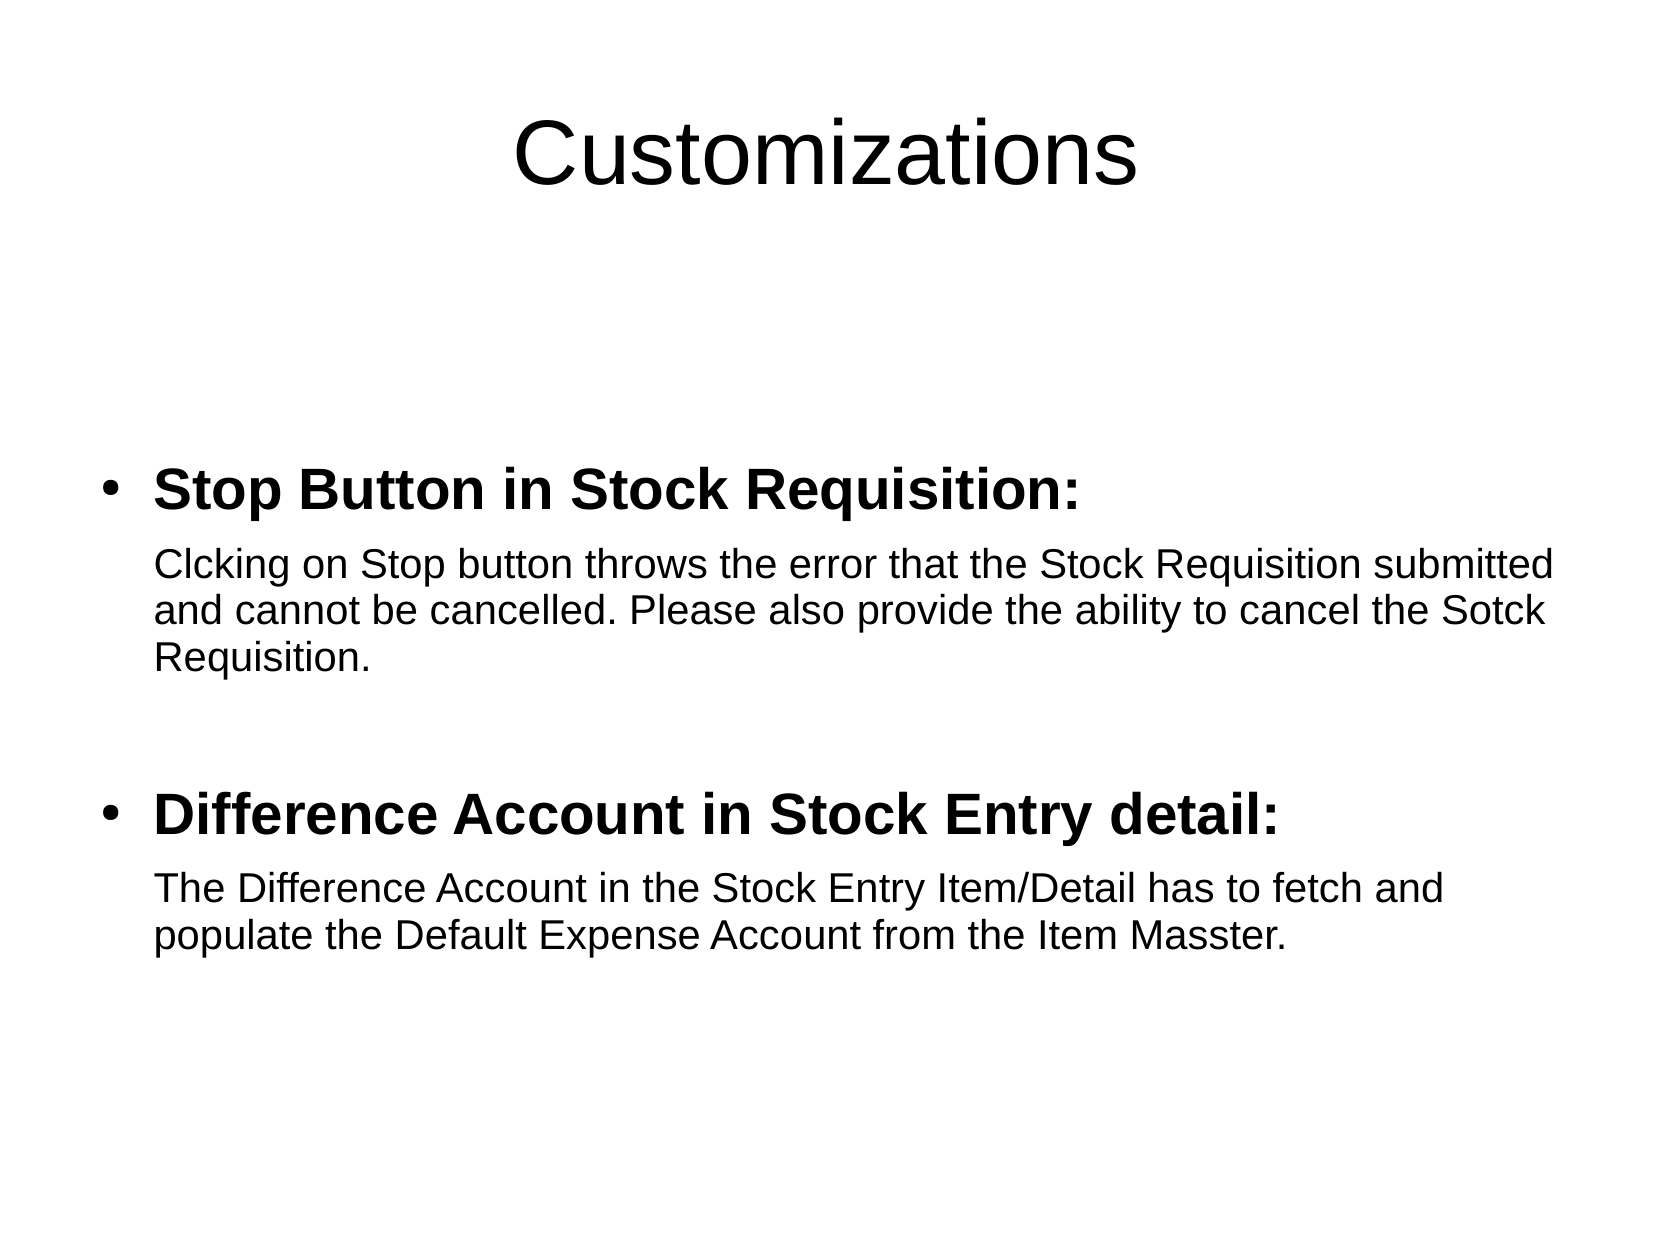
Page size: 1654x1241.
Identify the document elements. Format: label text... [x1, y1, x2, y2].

title Customizations [82, 49, 1571, 257]
list Stop Button in Stock Requisition: Clcking on Stop button throws the error that the Stock Requisition submitted and cannot be cancelled. Please also provide the ability to cancel the Sotck Requisition. Difference Account in Stock Entry detail: The Difference Account in the Stock Entry Item/Detail has to fetch and populate the Default Expense Account from the Item Masster. [82, 290, 1571, 1010]
